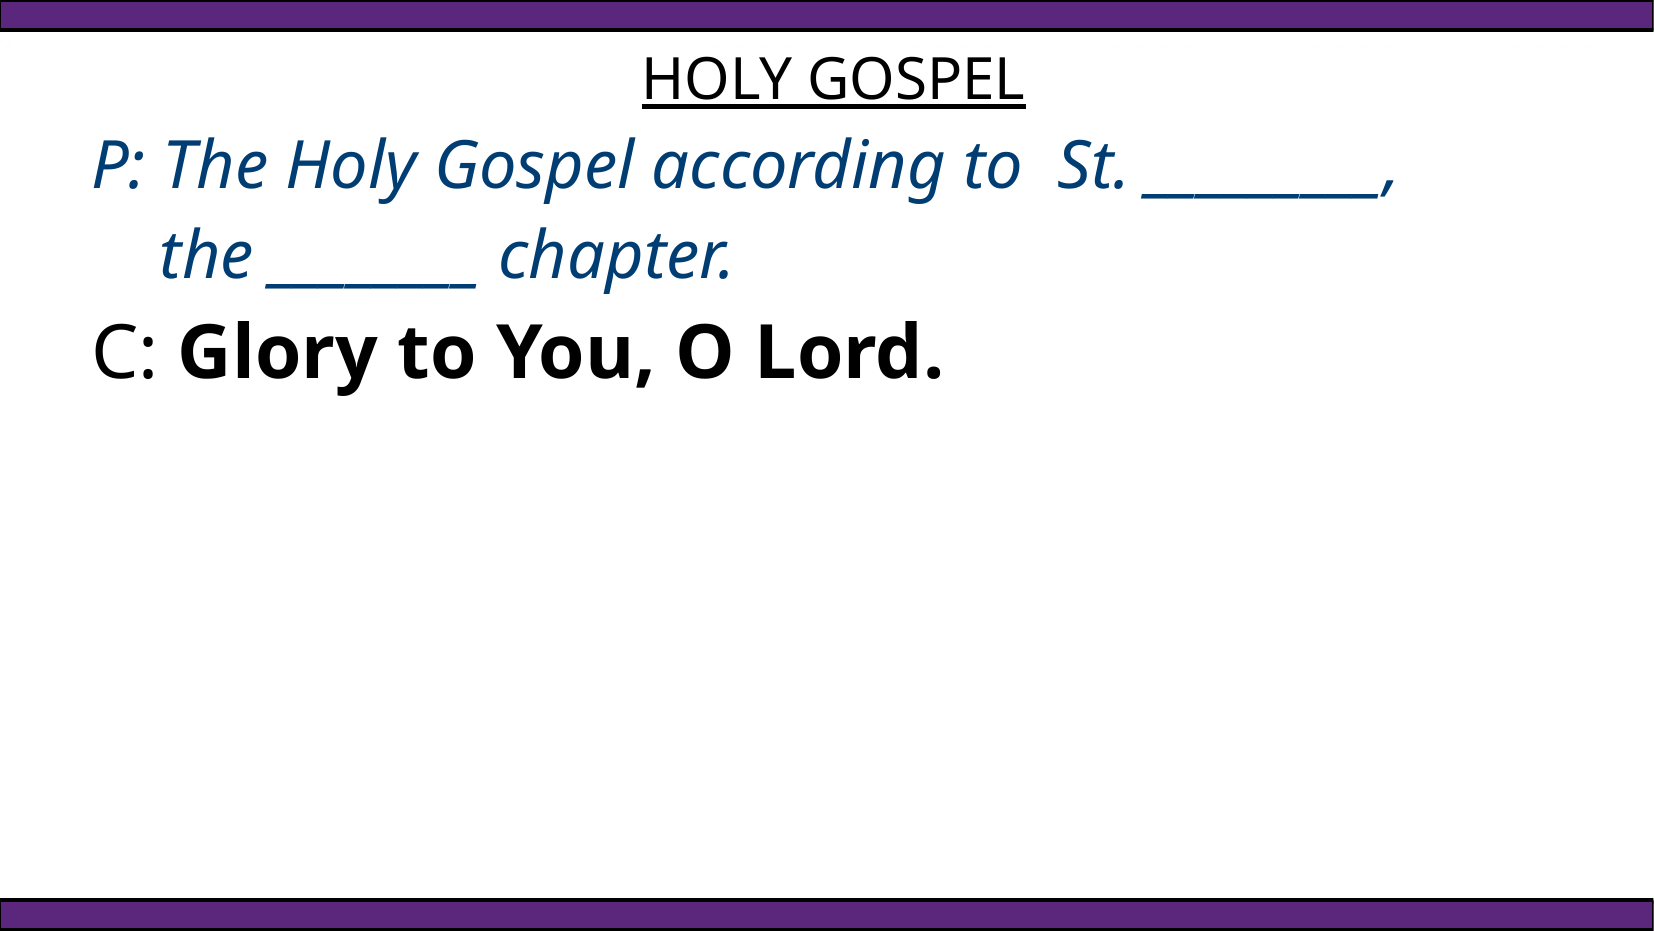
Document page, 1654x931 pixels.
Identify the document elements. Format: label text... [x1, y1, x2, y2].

picture [0, 31, 1654, 900]
text_box HOLY GOSPEL P: The Holy Gospel according to St. _________, the ________ chapter. C: Glory to You, O Lord. [76, 30, 1592, 400]
text_box [0, 900, 1654, 931]
text_box [0, 0, 1654, 31]
